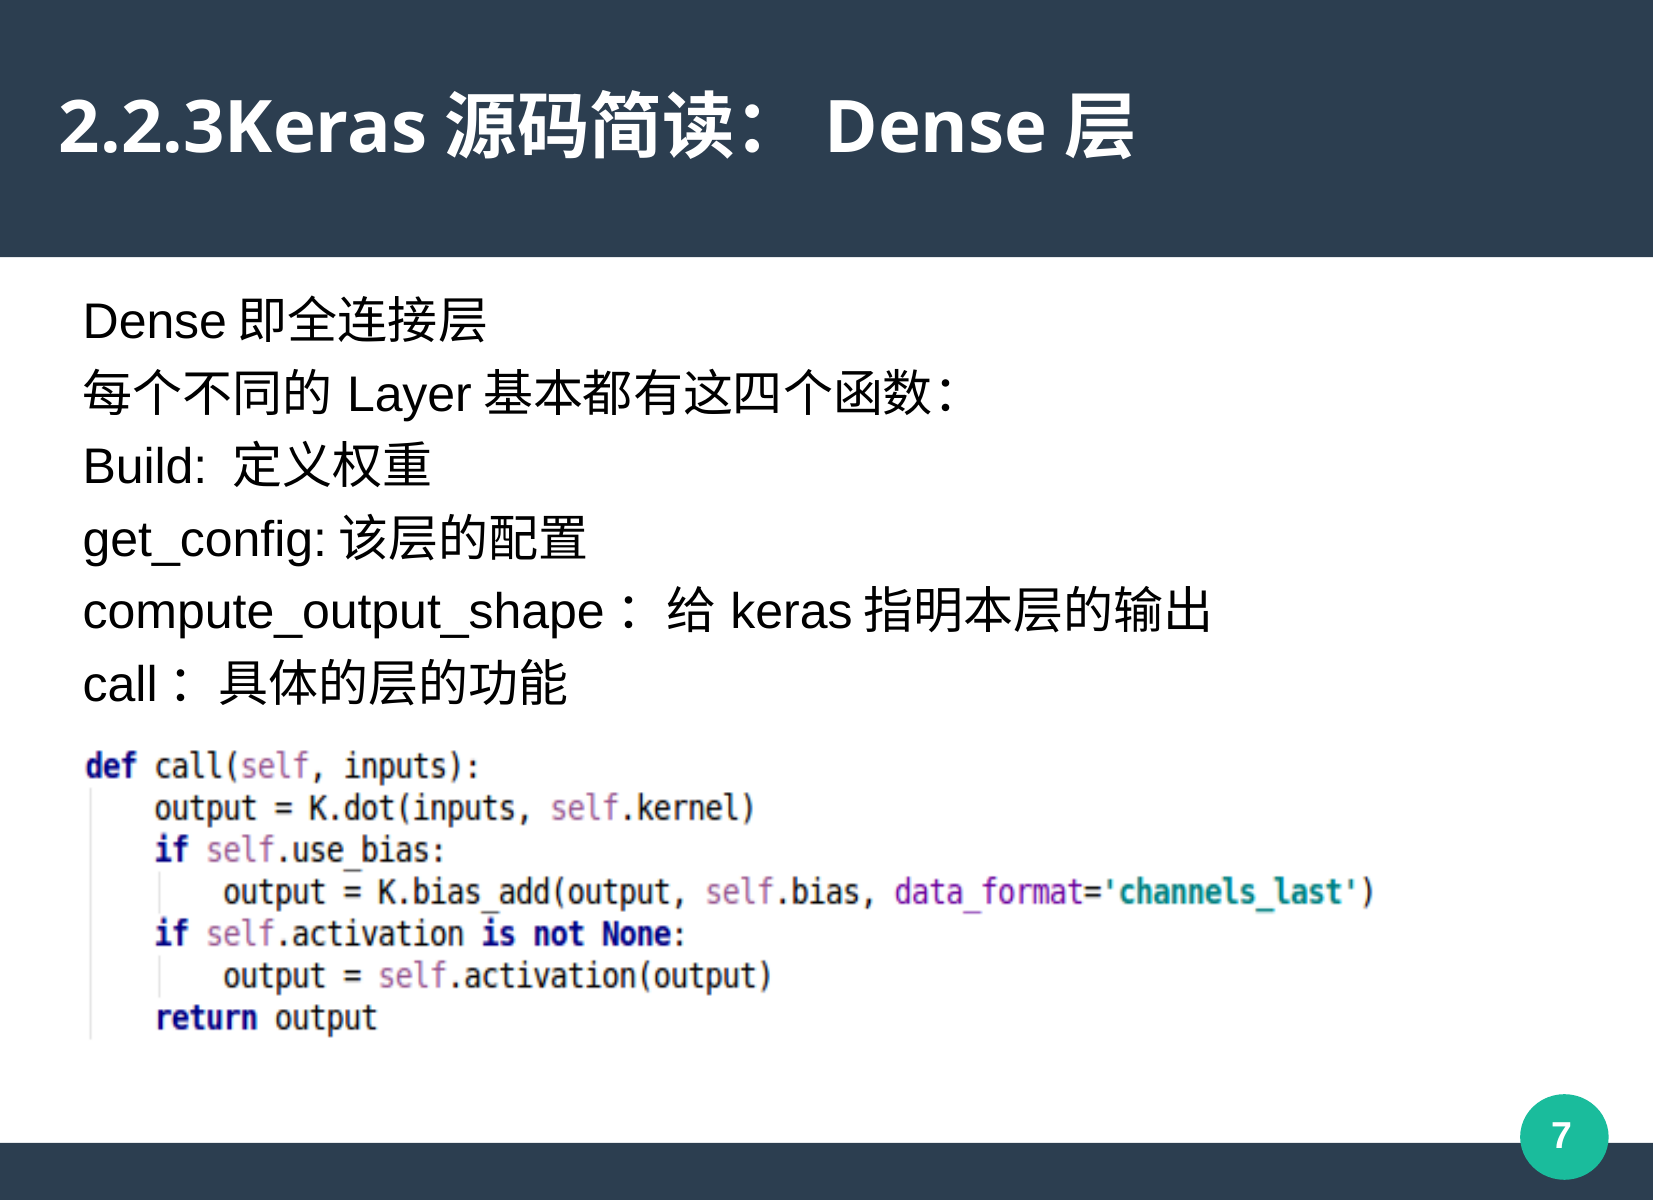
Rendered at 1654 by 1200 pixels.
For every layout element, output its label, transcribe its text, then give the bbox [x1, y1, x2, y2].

text_box 2.2.3Keras源码简读：Dense层 [58, 47, 1594, 200]
text_box 7 [1536, 1104, 1641, 1175]
text_box Dense即全连接层 每个不同的Layer基本都有这四个函数： Build: 定义权重 get_config:该层的配置 compute_output_shape：给keras指明本层的输出 call：具体的层的功能 [82, 280, 1571, 977]
picture [75, 722, 1394, 1050]
